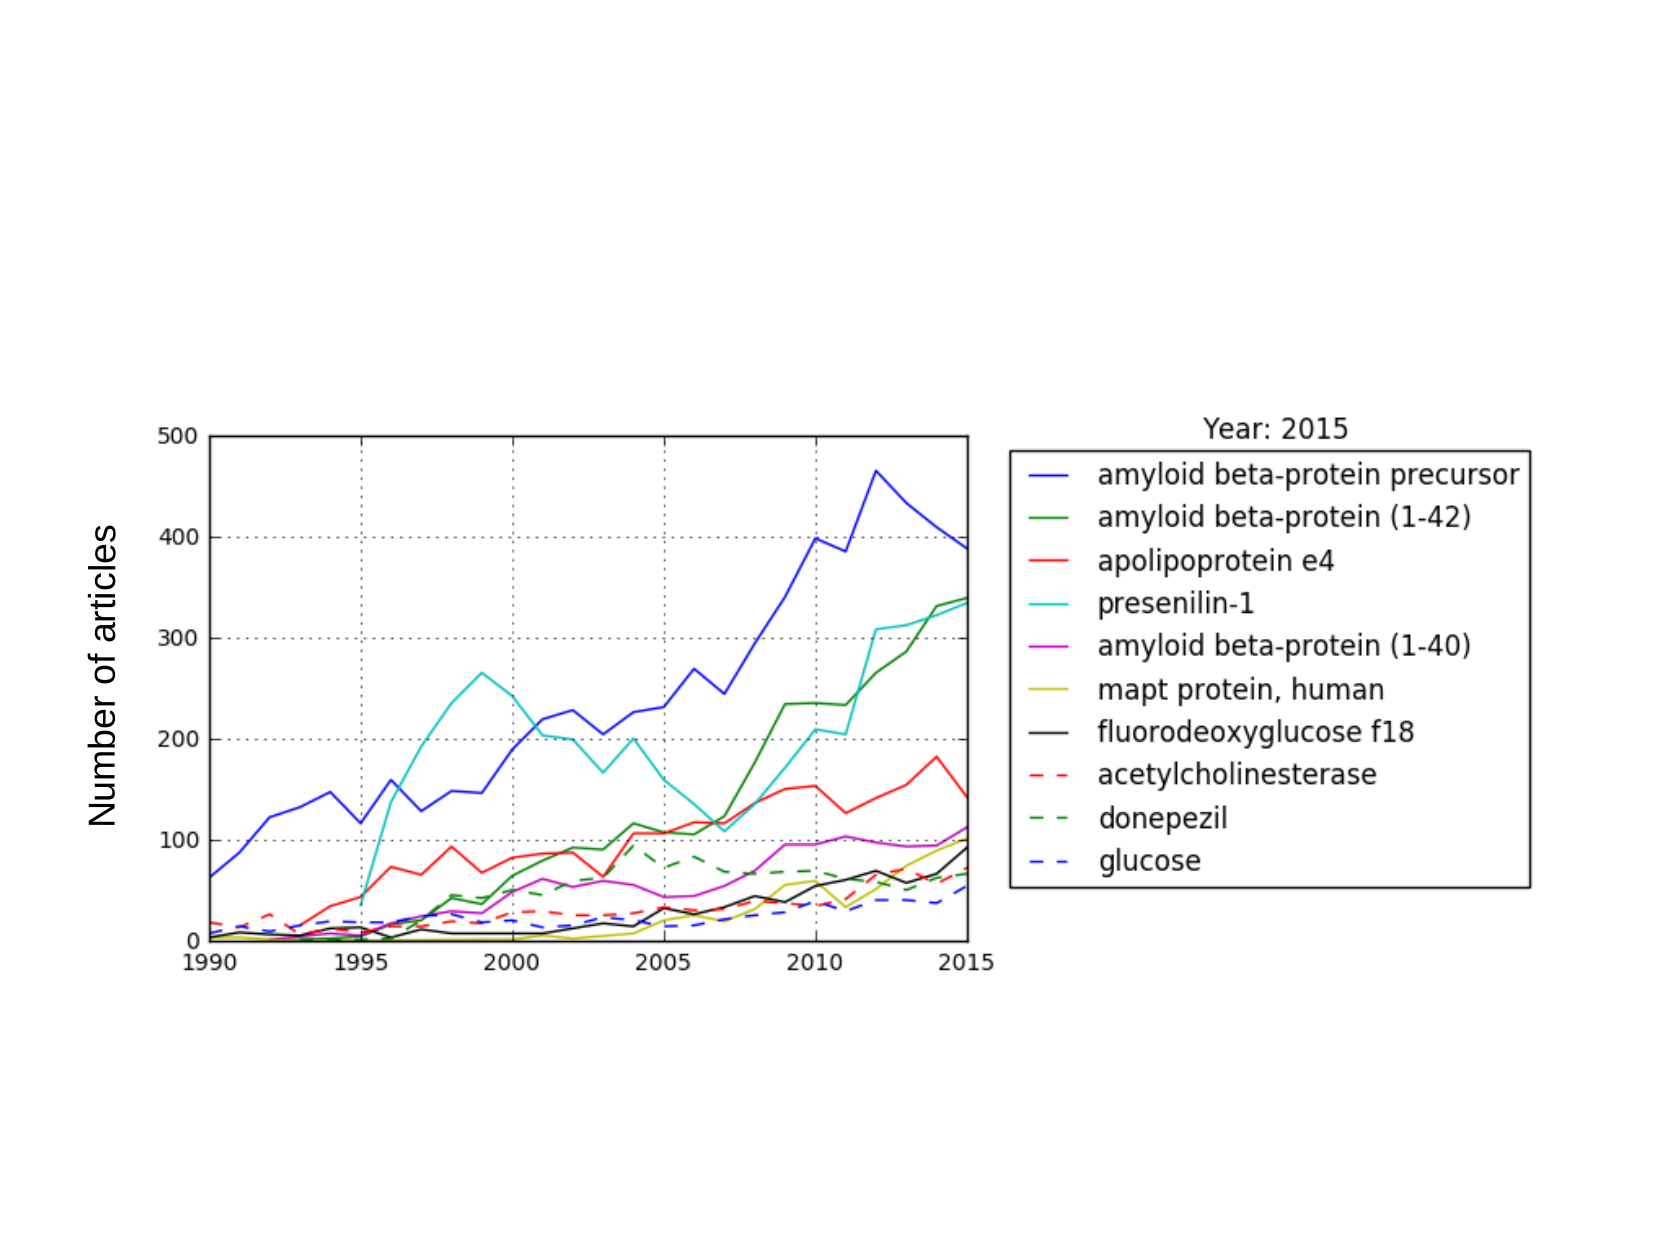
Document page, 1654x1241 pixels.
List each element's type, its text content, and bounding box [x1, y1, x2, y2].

picture [141, 387, 1546, 991]
text_box Number of articles [73, 333, 196, 844]
